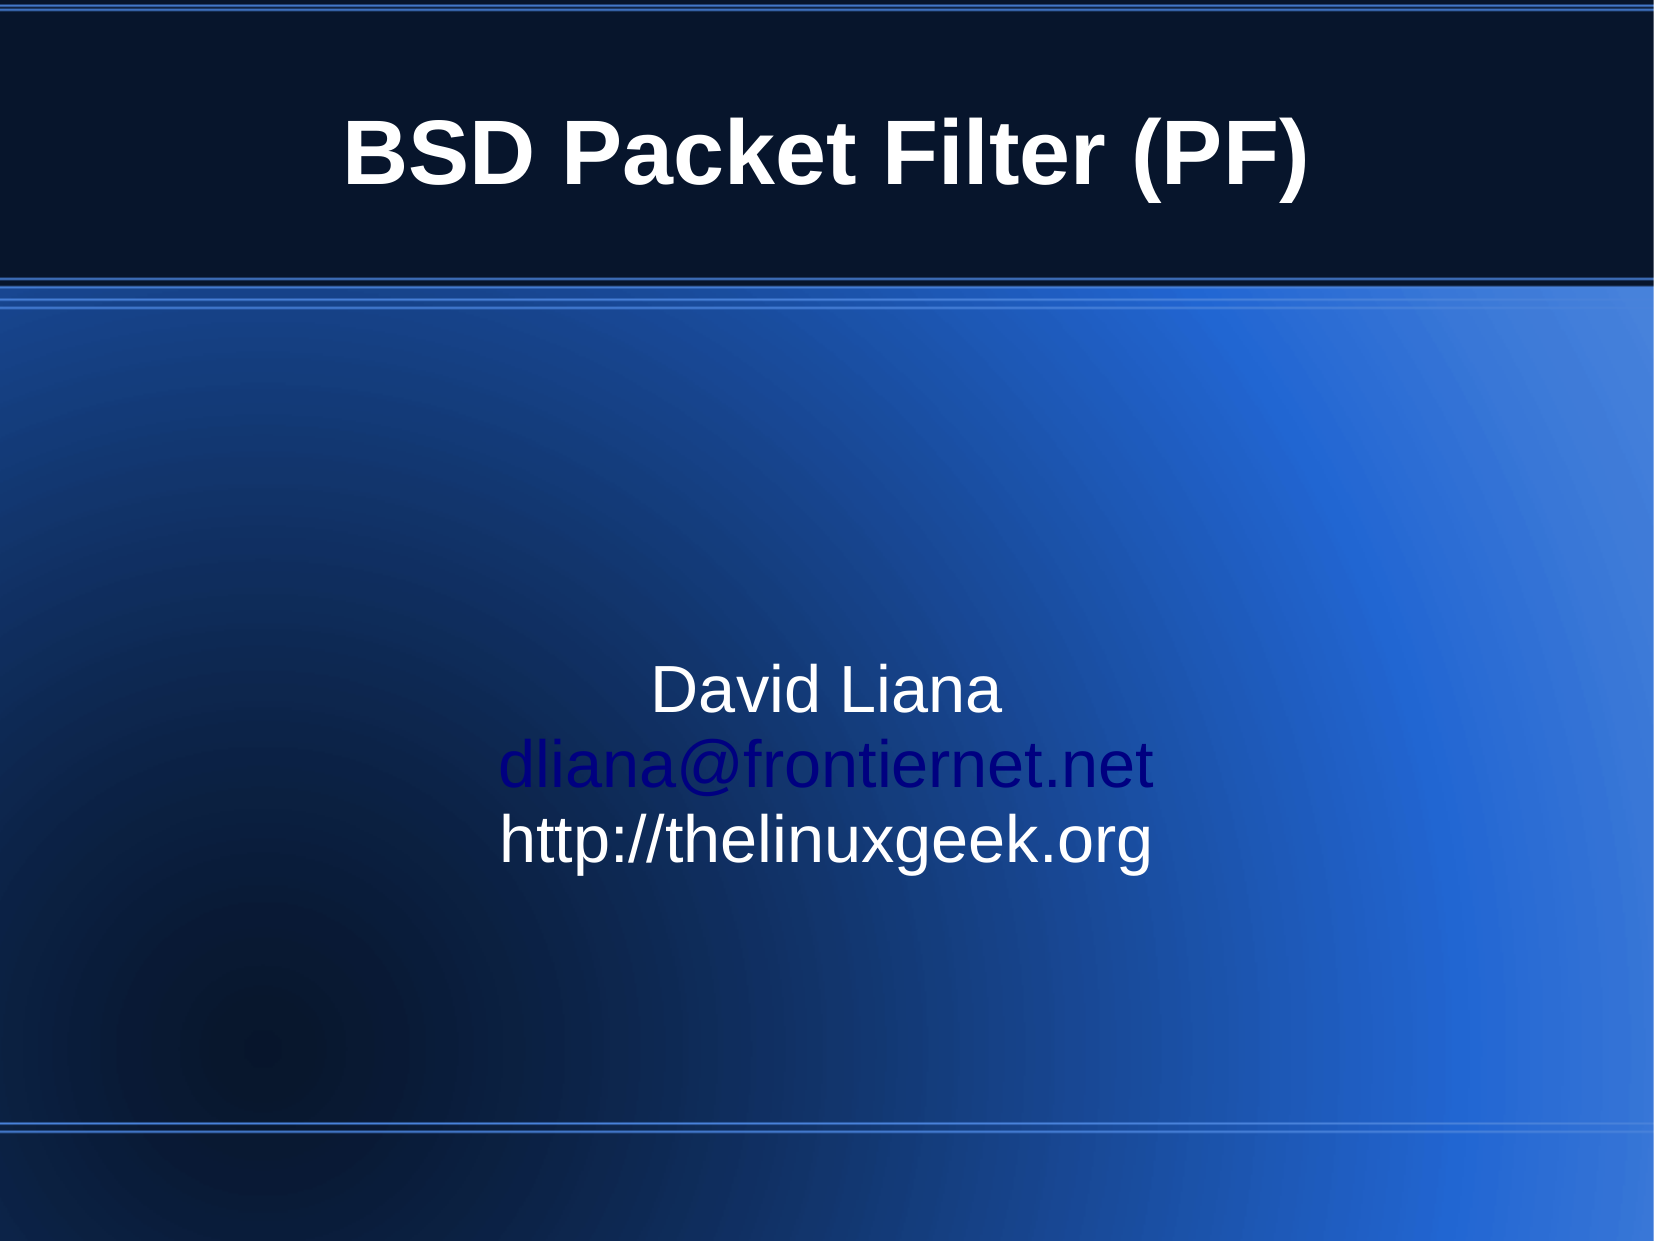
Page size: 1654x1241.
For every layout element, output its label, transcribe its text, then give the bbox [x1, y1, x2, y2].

picture [0, 0, 1654, 1241]
subtitle David Liana dliana@frontiernet.net http://thelinuxgeek.org [82, 355, 1571, 1174]
title BSD Packet Filter (PF) [82, 49, 1571, 257]
